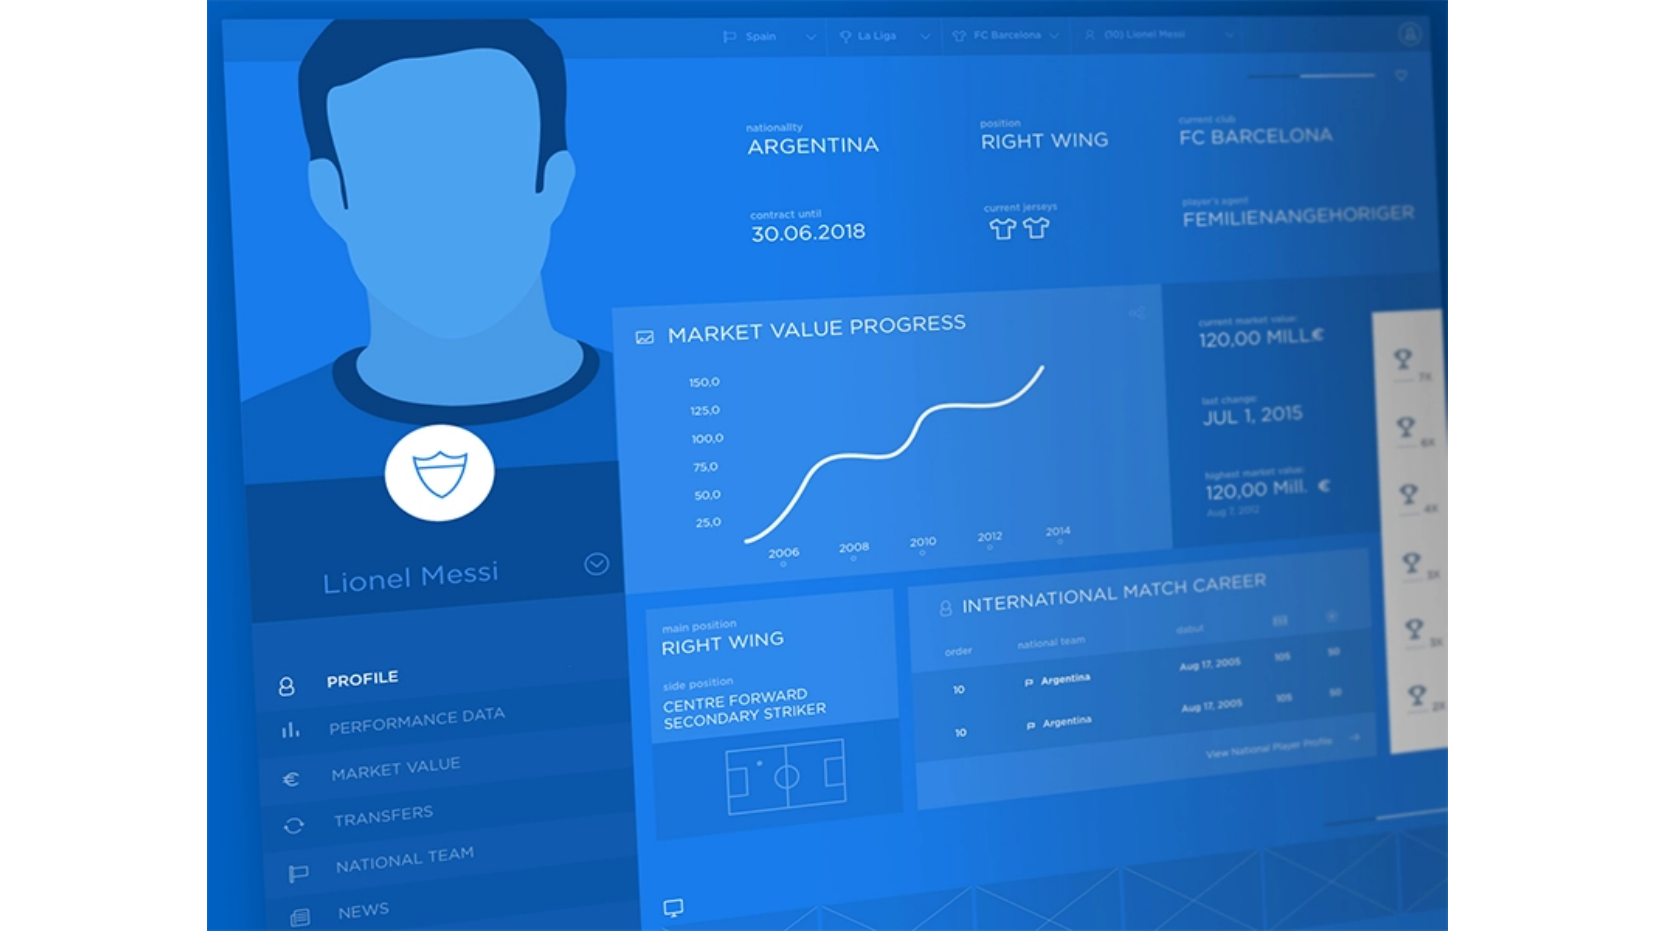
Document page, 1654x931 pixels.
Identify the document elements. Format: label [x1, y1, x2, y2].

picture [207, 0, 1448, 931]
